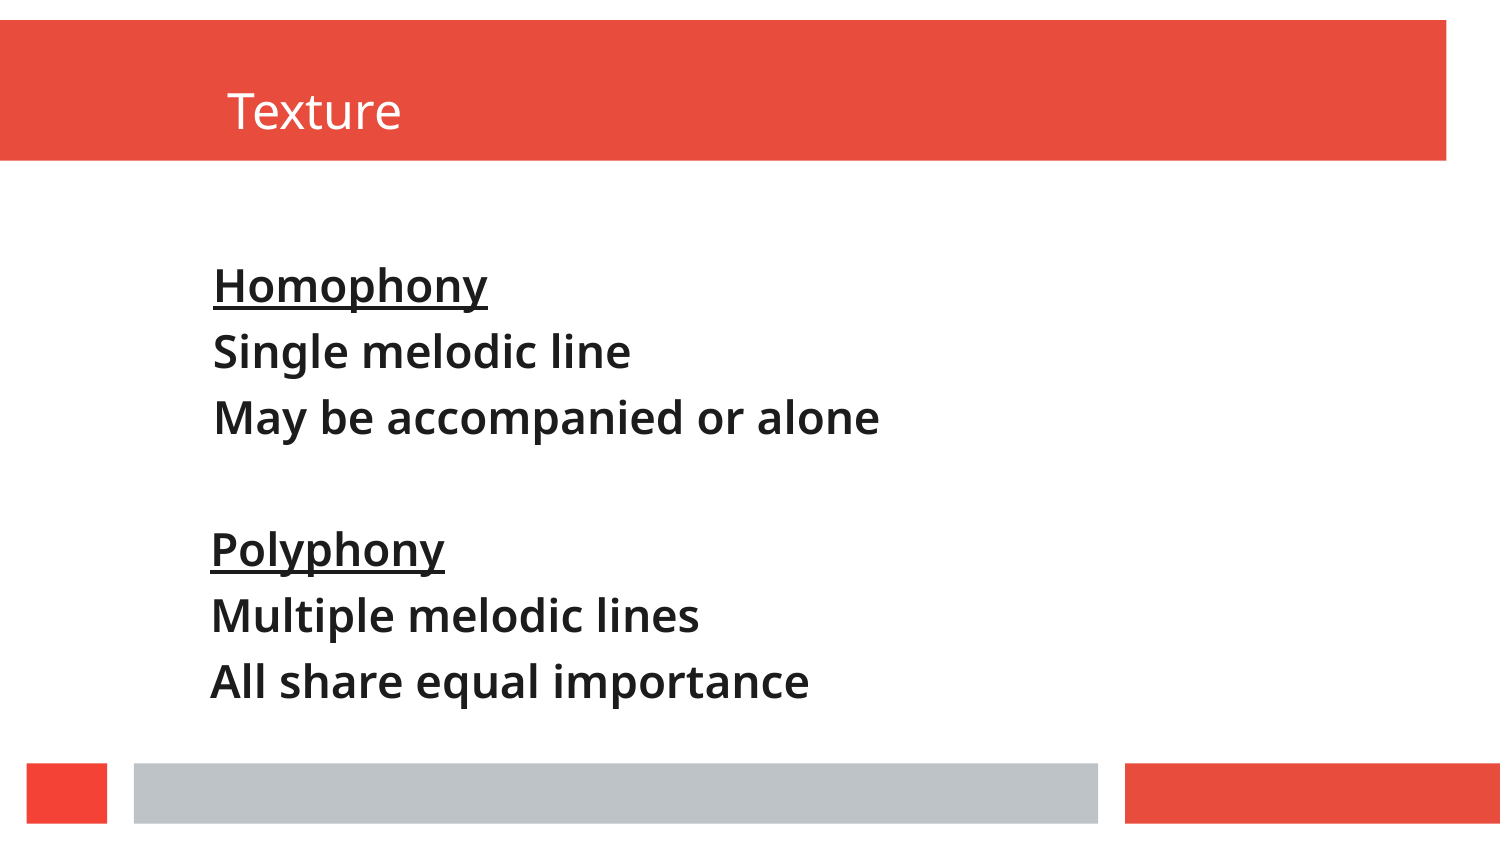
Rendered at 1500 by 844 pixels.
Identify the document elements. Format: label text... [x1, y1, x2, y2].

title Texture [212, 64, 1368, 215]
list Polyphony Multiple melodic lines All share equal importance [210, 520, 946, 736]
list Homophony Single melodic line May be accompanied or alone [212, 257, 976, 472]
